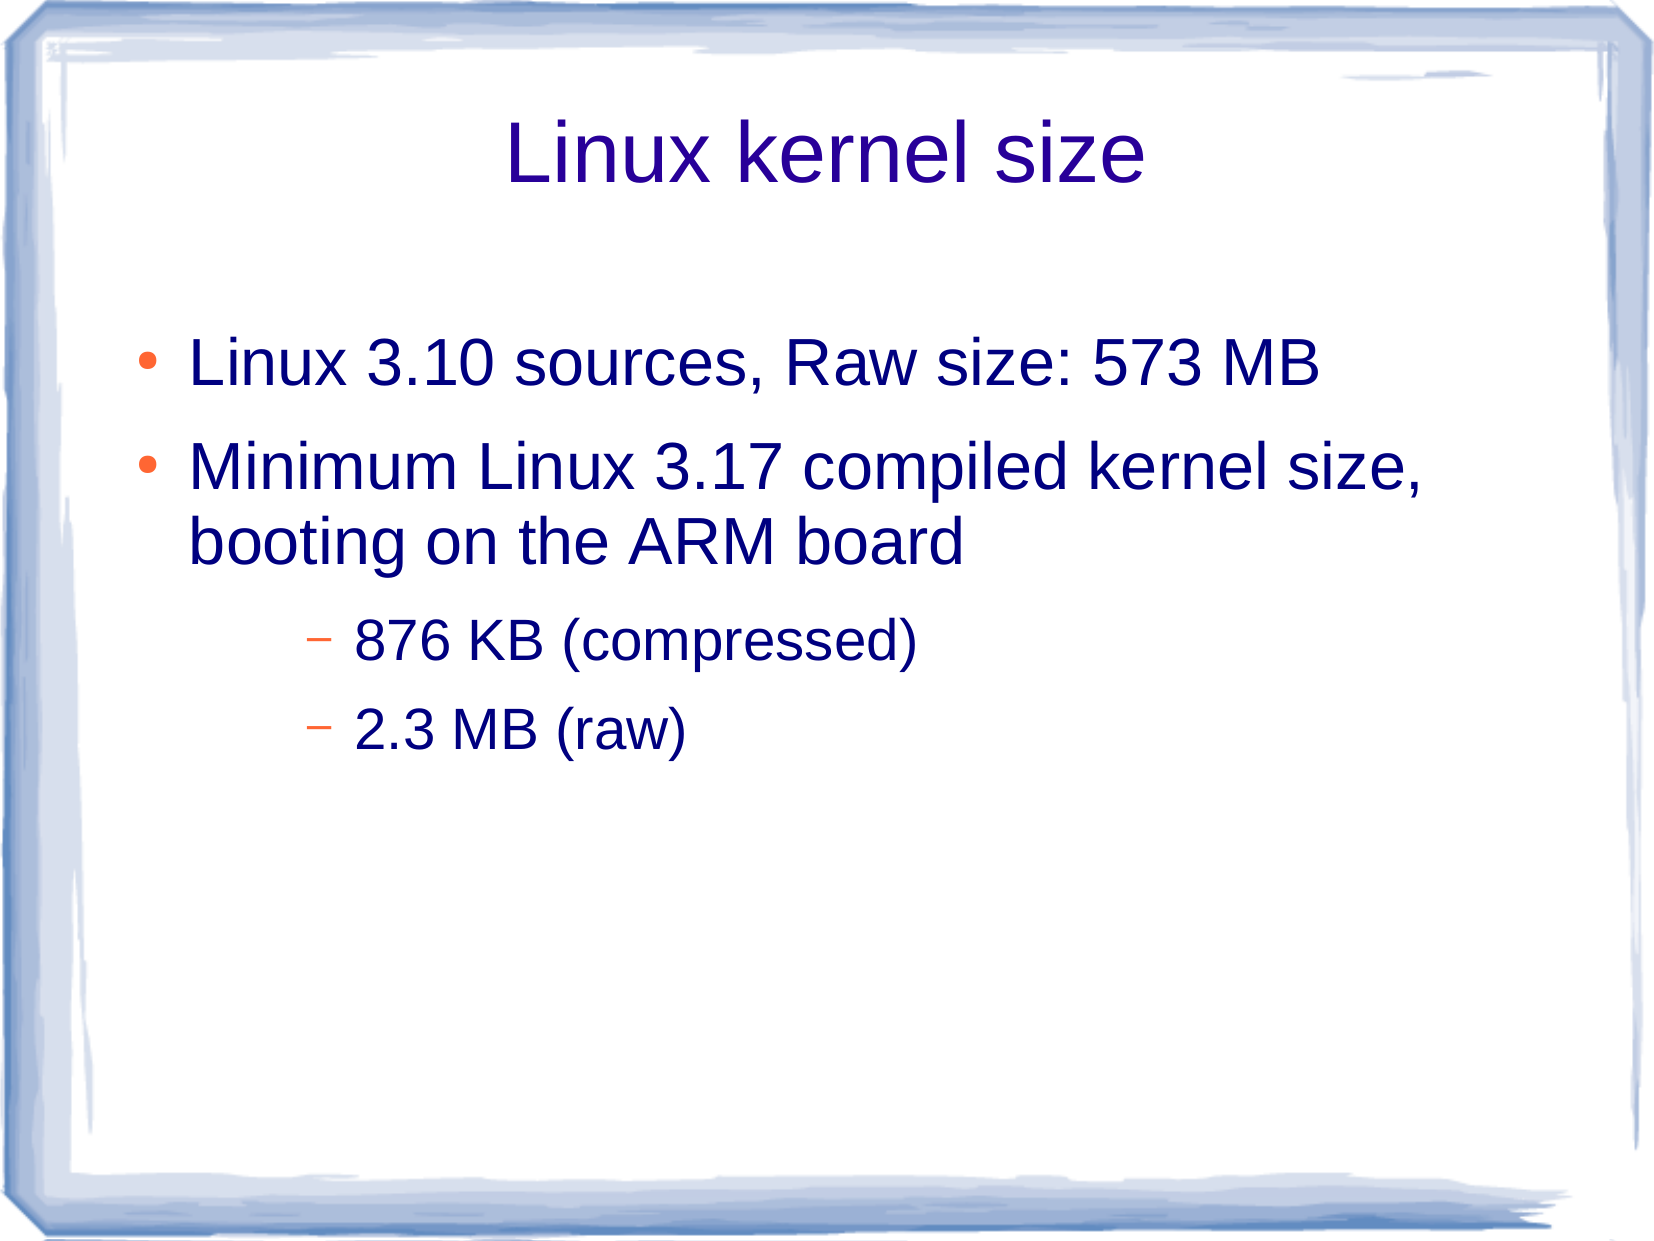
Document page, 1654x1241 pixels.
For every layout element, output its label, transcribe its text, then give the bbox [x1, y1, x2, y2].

title Linux kernel size [82, 49, 1571, 257]
picture [0, 0, 1654, 1241]
list Linux 3.10 sources, Raw size: 573 MB Minimum Linux 3.17 compiled kernel size, booting on the ARM board 876 KB (compressed) 2.3 MB (raw) [118, 324, 1571, 1045]
